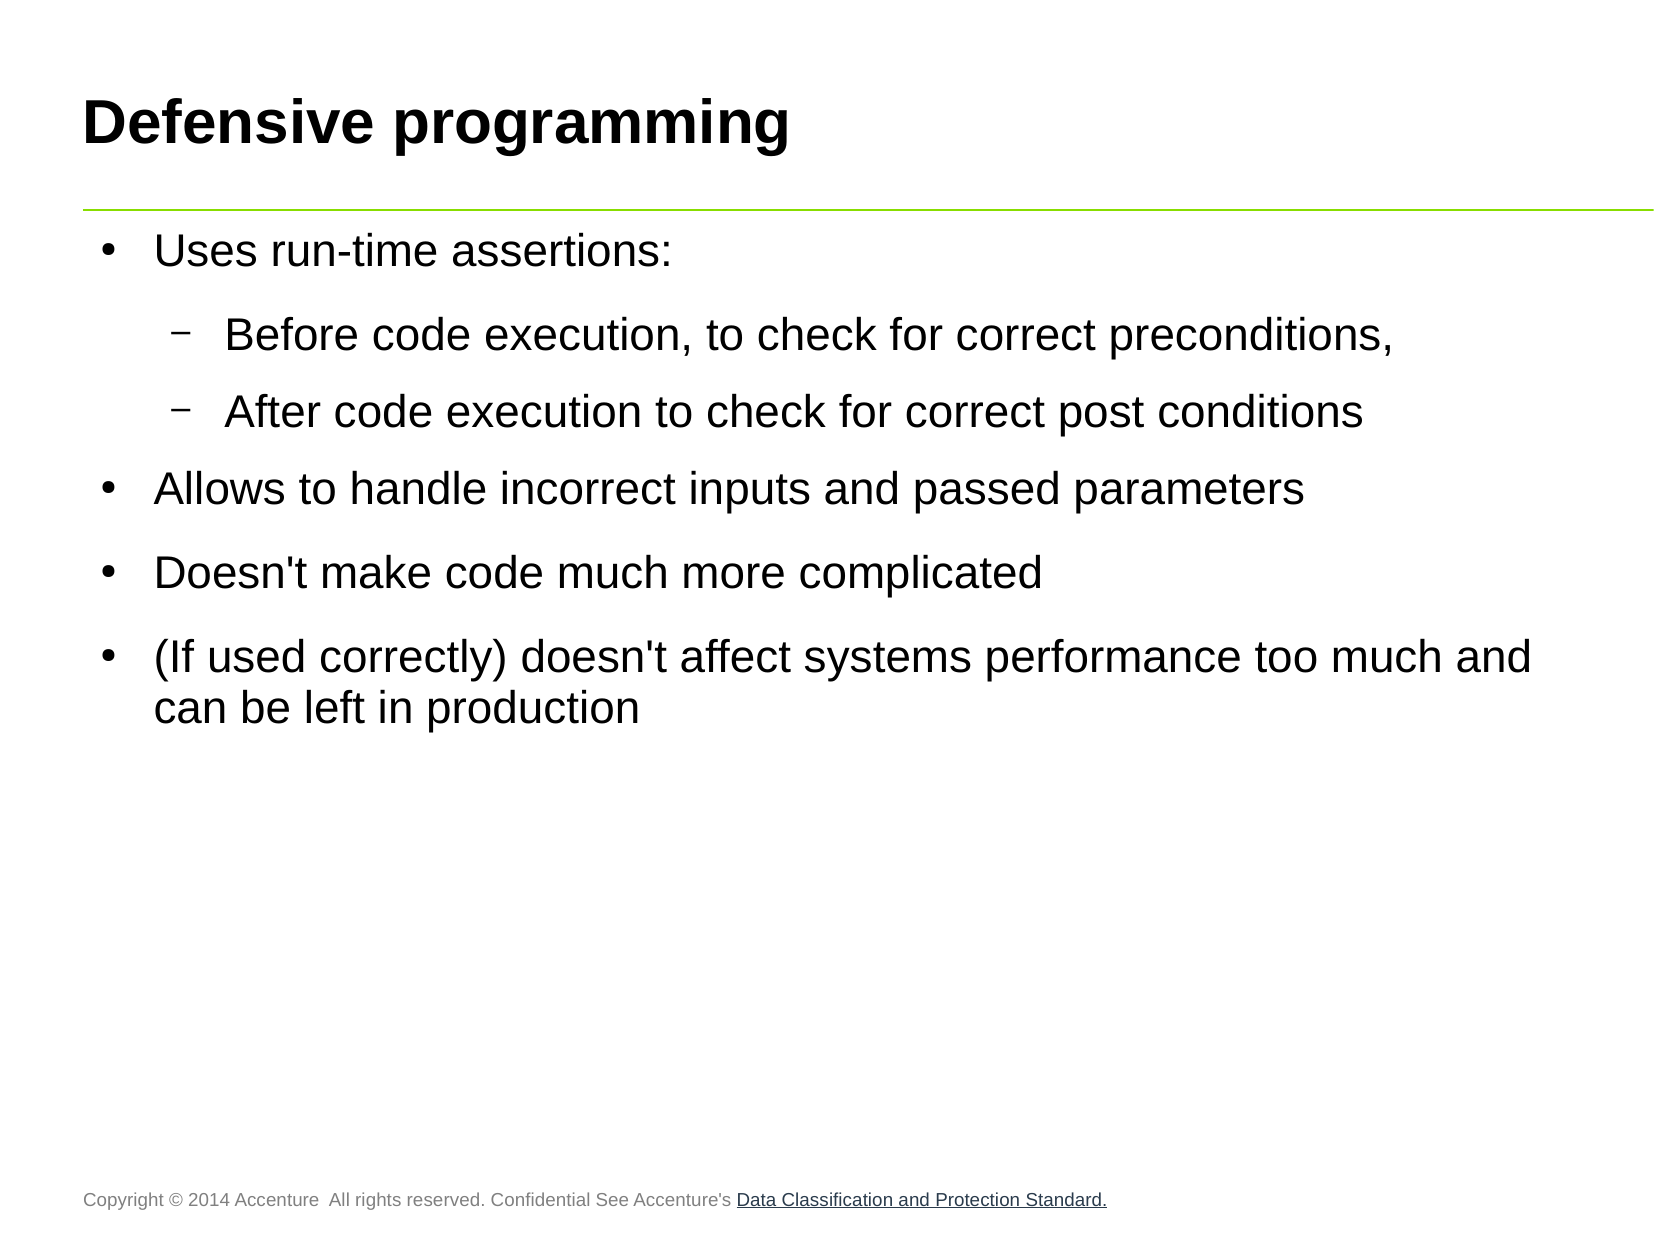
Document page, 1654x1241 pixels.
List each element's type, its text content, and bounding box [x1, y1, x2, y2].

title Defensive programming [82, 0, 1571, 293]
list Uses run-time assertions: Before code execution, to check for correct preconditions, After code execution to check for correct post conditions Allows to handle incorrect inputs and passed parameters Doesn't make code much more complicated (If used correctly) doesn't affect systems performance too much and can be left in production [82, 225, 1538, 1186]
